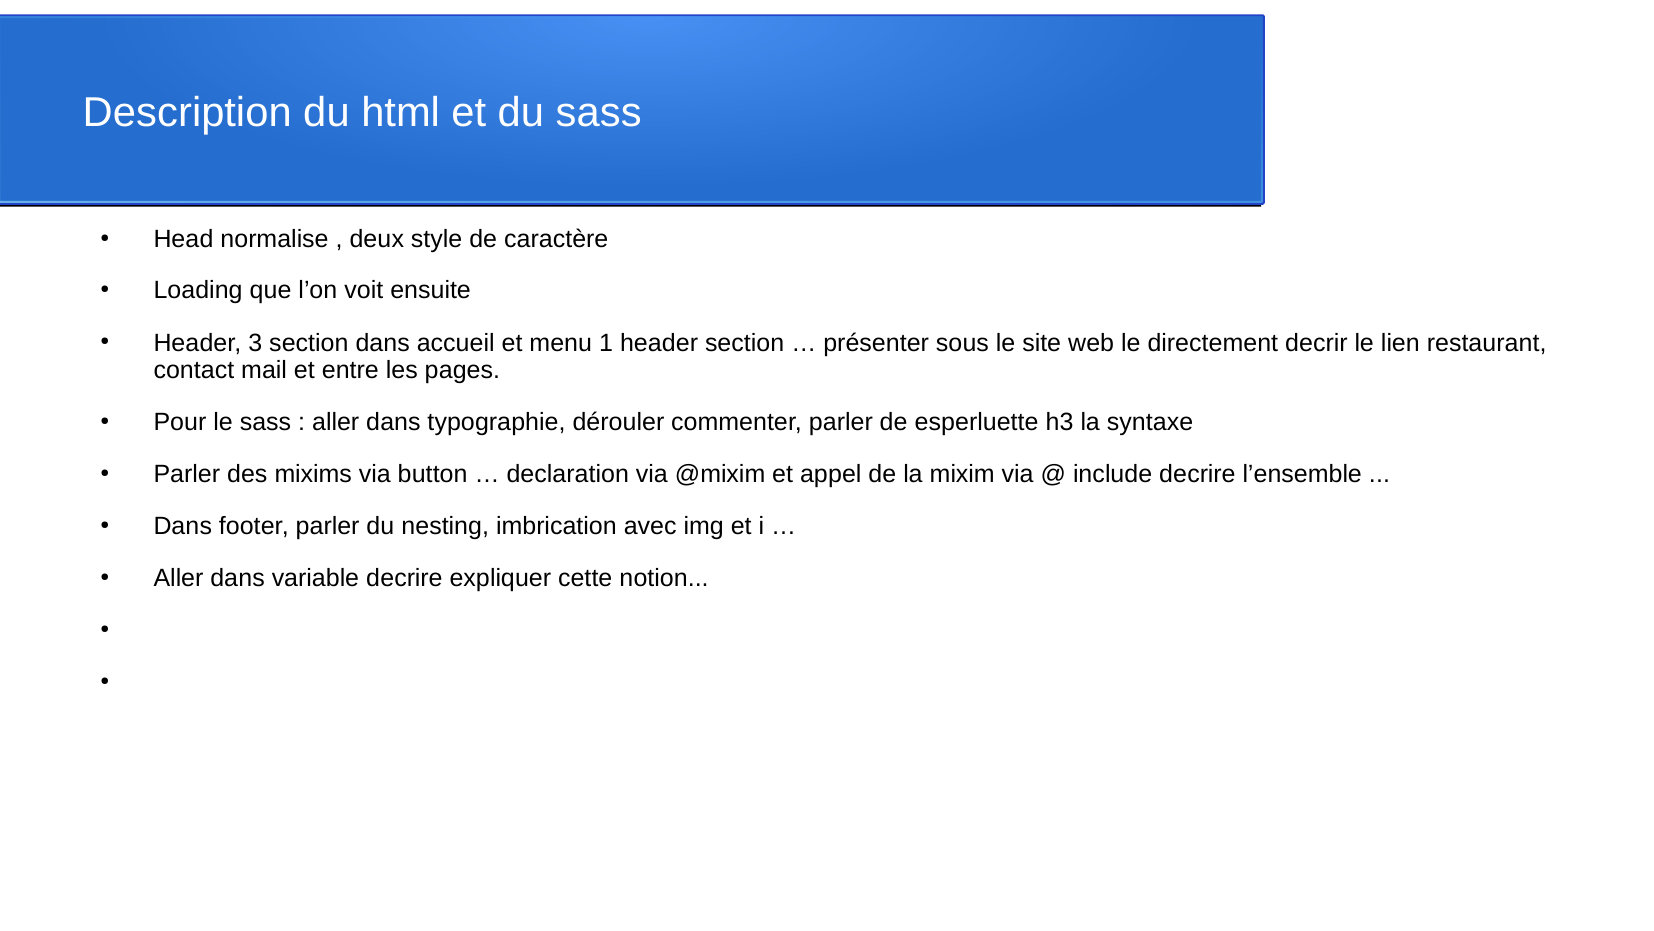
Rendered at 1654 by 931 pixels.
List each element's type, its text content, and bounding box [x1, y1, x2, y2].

title Description du html et du sass [82, 35, 1235, 189]
list Head normalise , deux style de caractère Loading que l’on voit ensuite Header, 3 section dans accueil et menu 1 header section … présenter sous le site web le directement decrir le lien restaurant, contact mail et entre les pages. Pour le sass : aller dans typographie, dérouler commenter, parler de esperluette h3 la syntaxe Parler des mixims via button … declaration via @mixim et appel de la mixim via @ include decrire l’ensemble ... Dans footer, parler du nesting, imbrication avec img et i … Aller dans variable decrire expliquer cette notion... [82, 224, 1571, 764]
